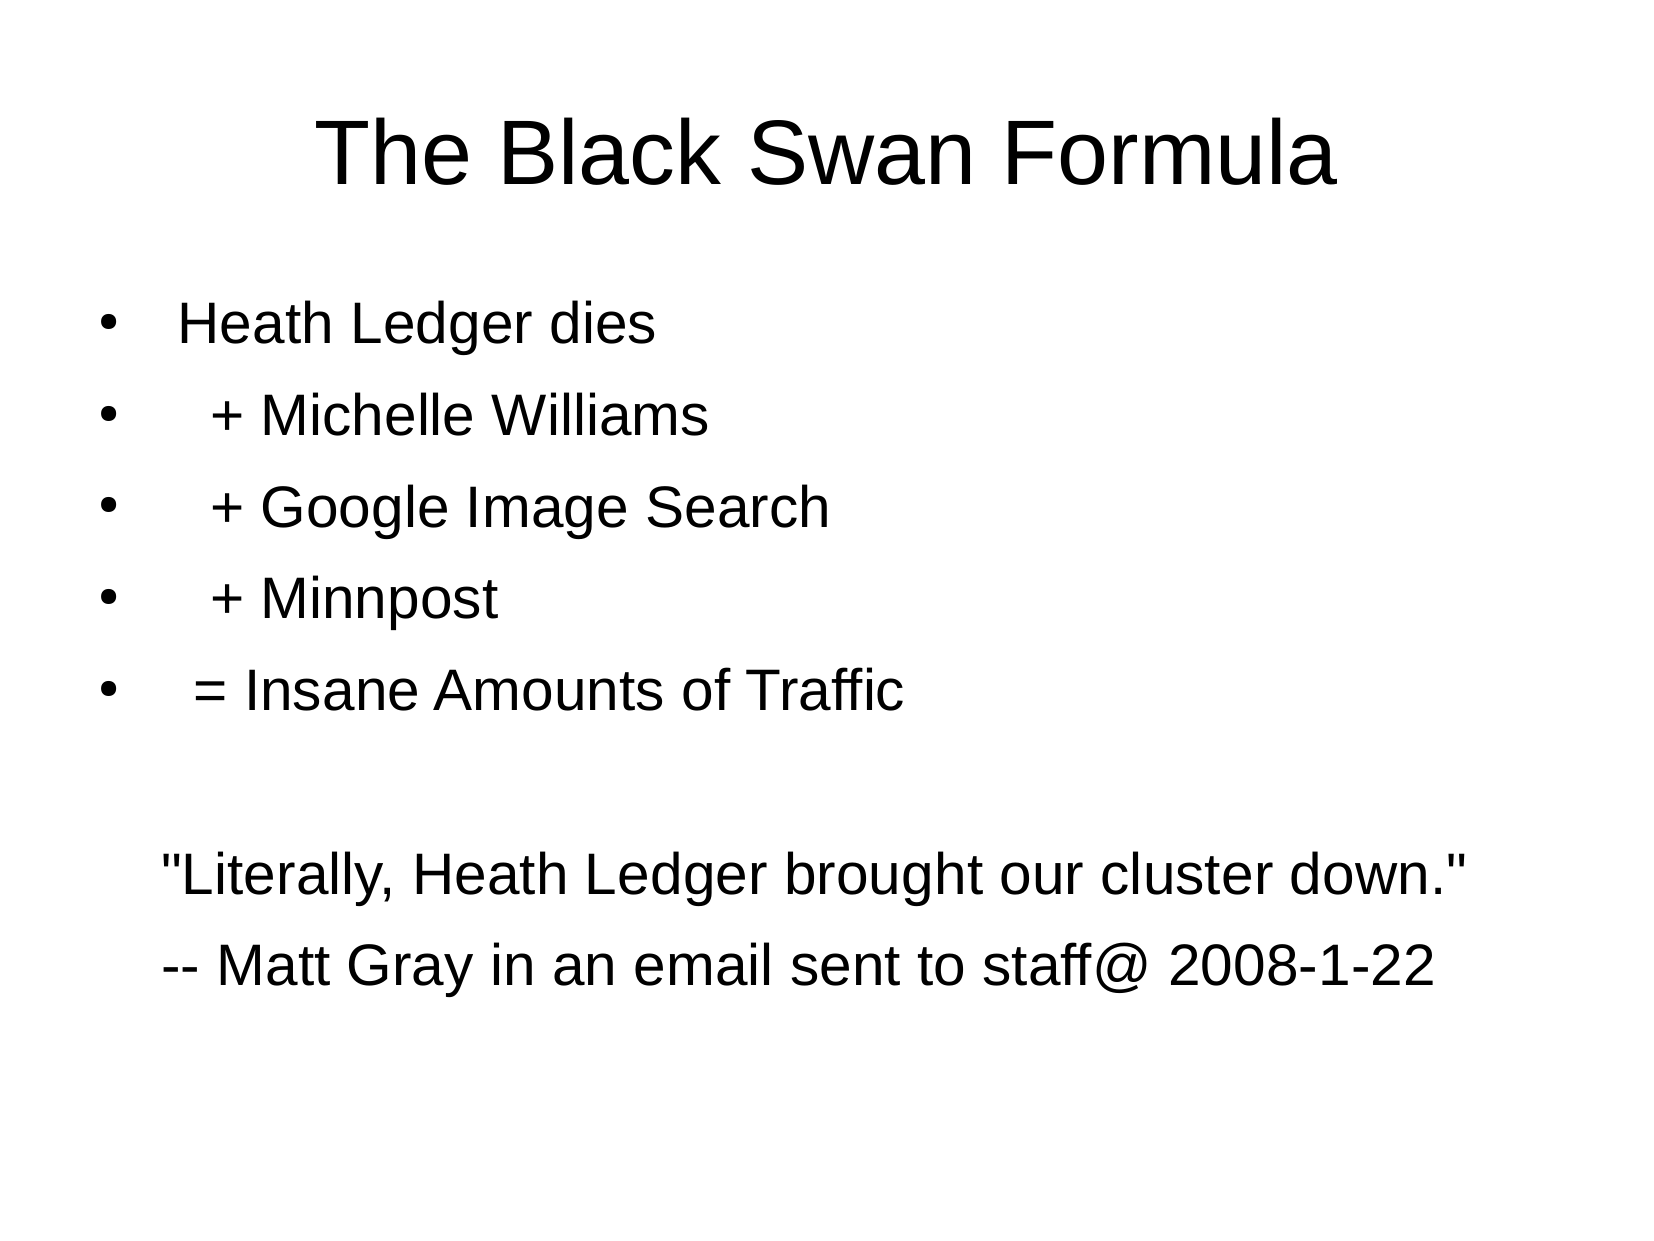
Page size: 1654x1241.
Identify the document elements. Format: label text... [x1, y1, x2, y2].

list Heath Ledger dies + Michelle Williams + Google Image Search + Minnpost = Insane Amounts of Traffic "Literally, Heath Ledger brought our cluster down." -- Matt Gray in an email sent to staff@ 2008-1-22 [82, 290, 1571, 1010]
title The Black Swan Formula [82, 49, 1571, 257]
